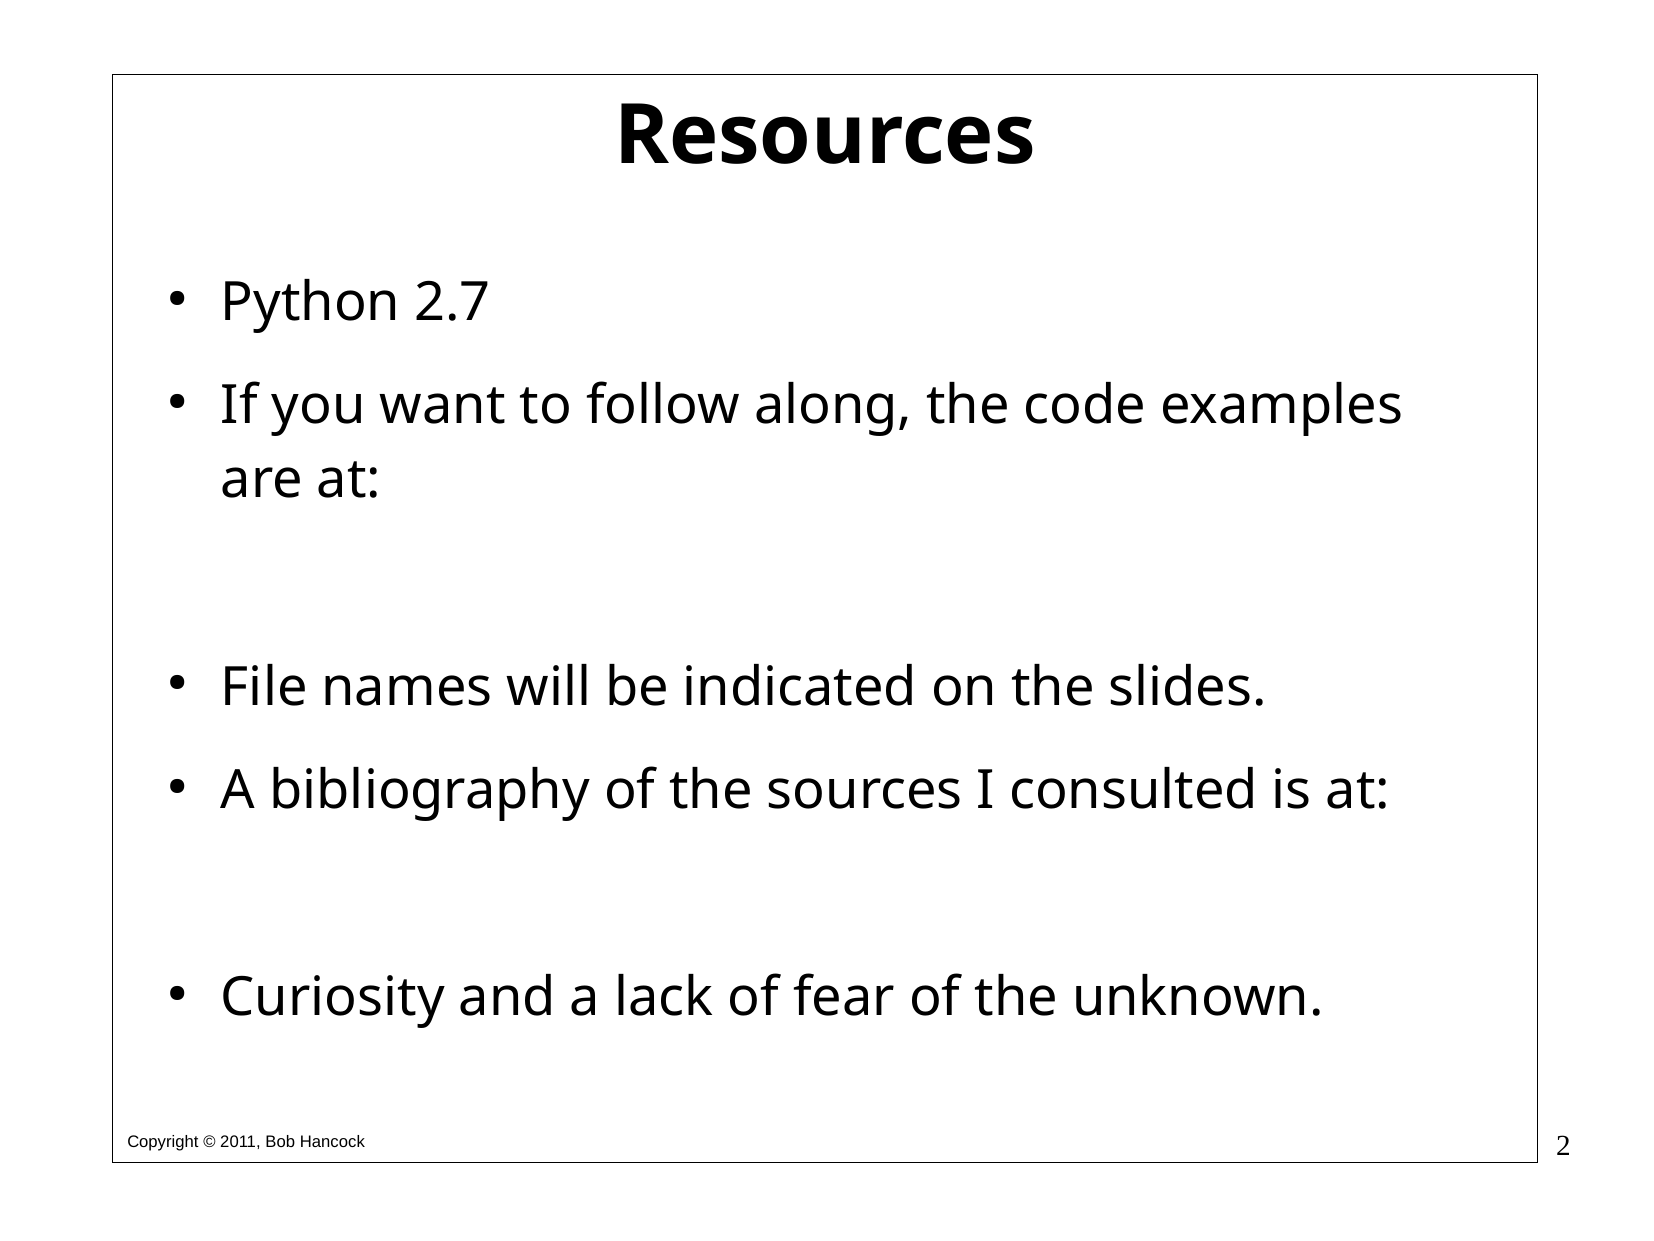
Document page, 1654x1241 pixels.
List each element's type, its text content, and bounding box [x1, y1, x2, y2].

title Resources [112, 75, 1538, 188]
list Python 2.7 If you want to follow along, the code examples are at: File names will be indicated on the slides. A bibliography of the sources I consulted is at: Curiosity and a lack of fear of the unknown. [150, 262, 1501, 1126]
text_box Copyright © 2011, Bob Hancock [112, 1125, 381, 1159]
